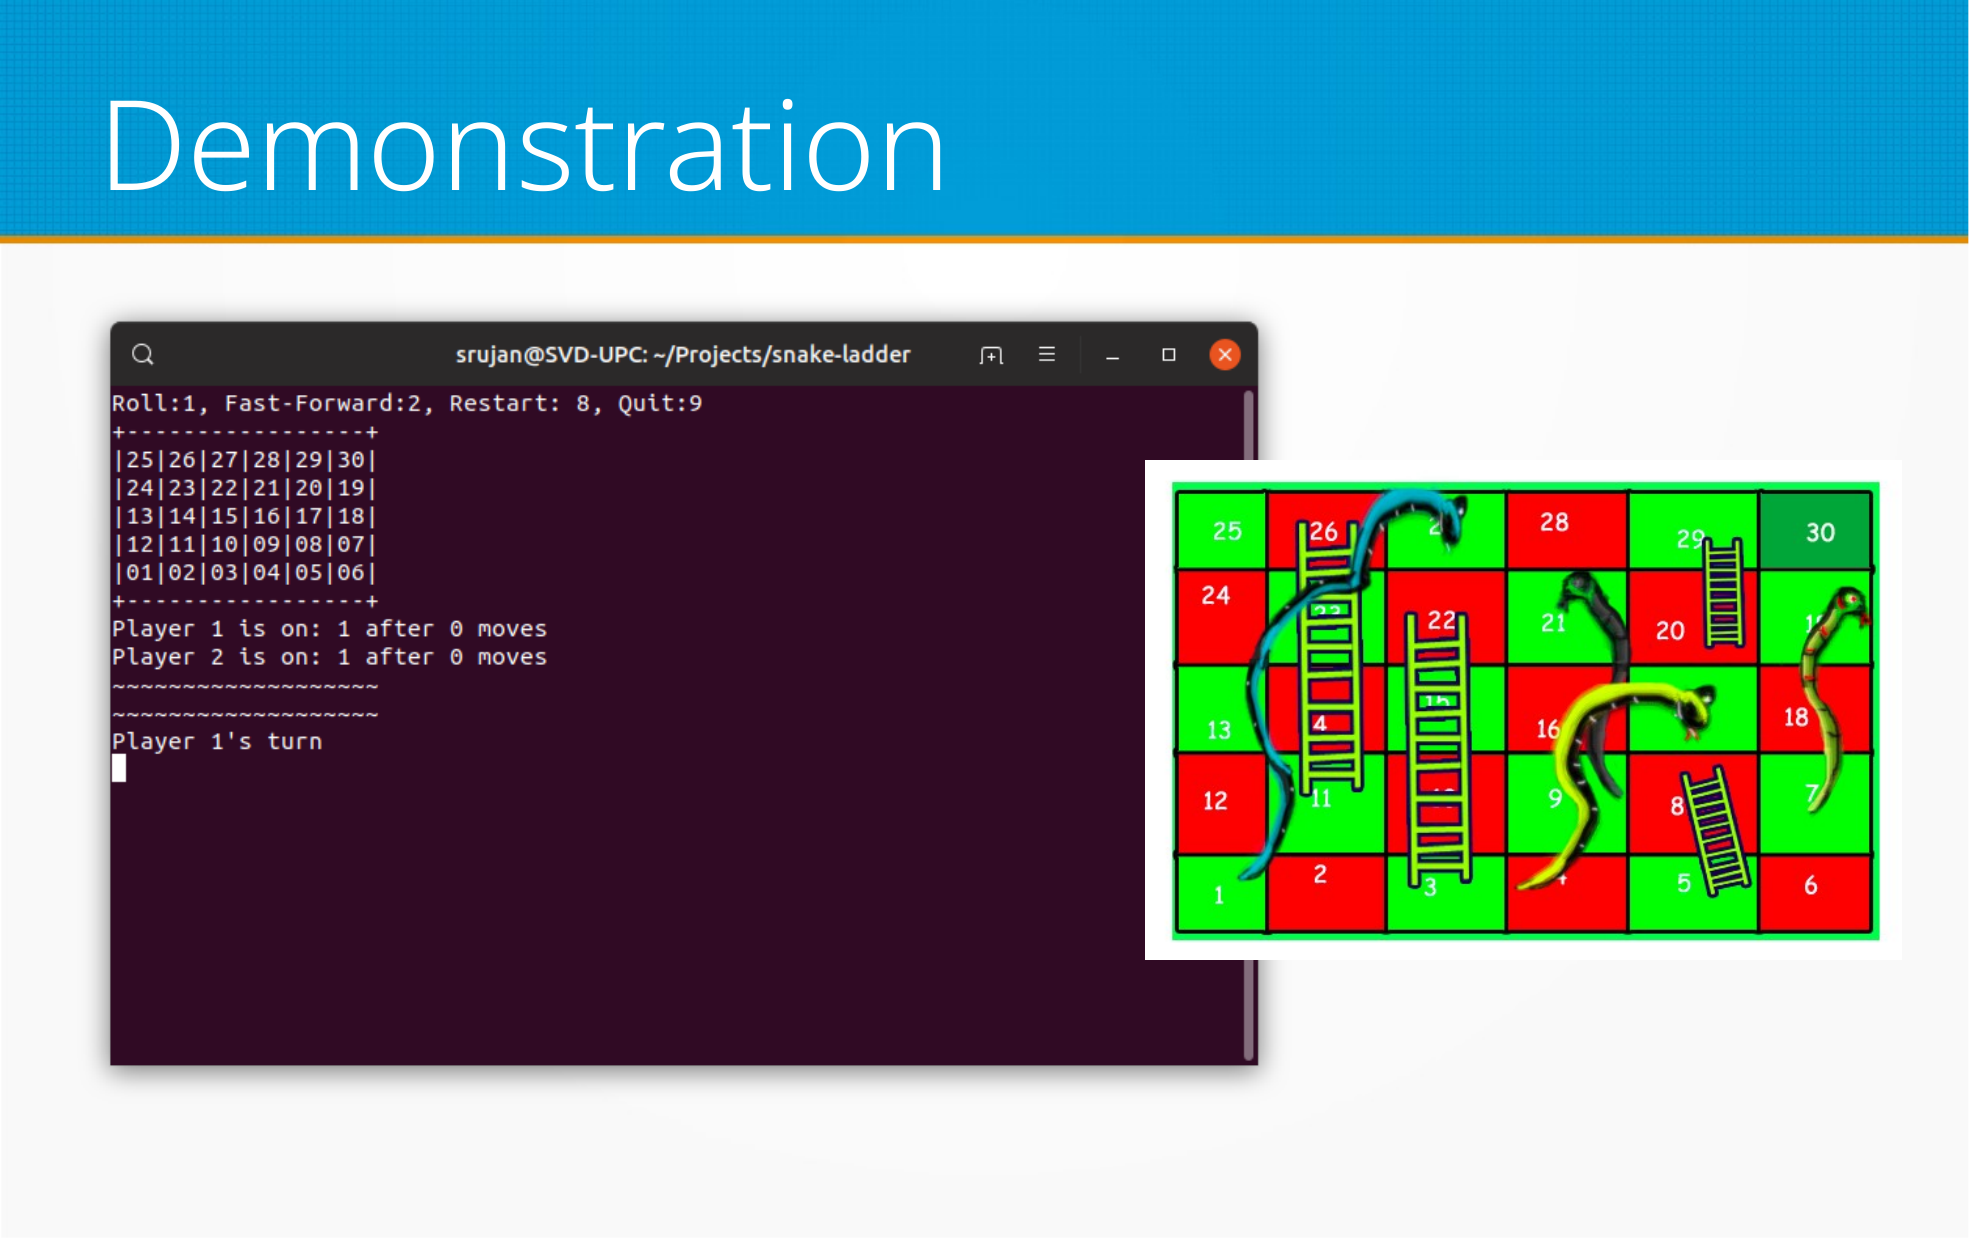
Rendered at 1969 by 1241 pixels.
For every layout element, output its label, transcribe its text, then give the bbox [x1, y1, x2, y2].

title Demonstration [98, 19, 1870, 227]
picture [0, 233, 1969, 1241]
